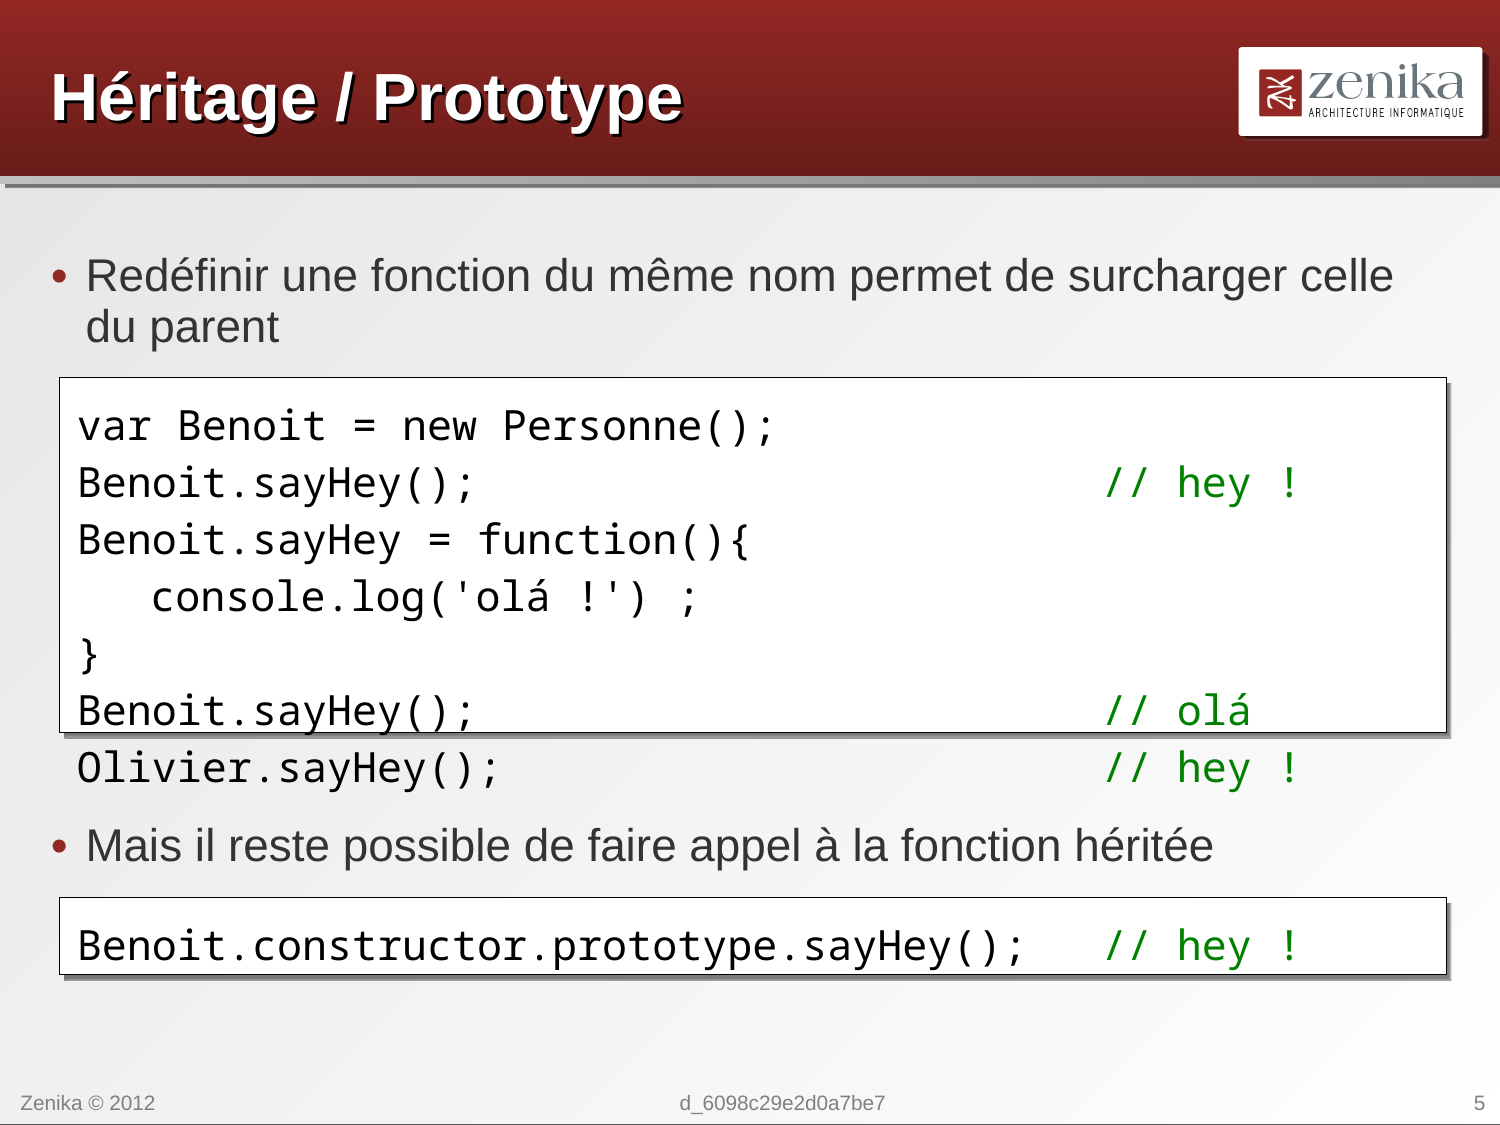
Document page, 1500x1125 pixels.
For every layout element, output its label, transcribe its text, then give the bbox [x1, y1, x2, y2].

text_box var Benoit = new Personne(); Benoit.sayHey(); // hey ! Benoit.sayHey = function(){ console.log('olá !') ; } Benoit.sayHey(); // olá Olivier.sayHey(); // hey ! [59, 377, 1447, 733]
title Héritage / Prototype [50, 15, 1206, 180]
picture [1257, 58, 1464, 125]
list Redéfinir une fonction du même nom permet de surcharger celle du parent Mais il reste possible de faire appel à la fonction héritée [50, 249, 1435, 1079]
text_box Benoit.constructor.prototype.sayHey(); // hey ! [59, 897, 1447, 975]
